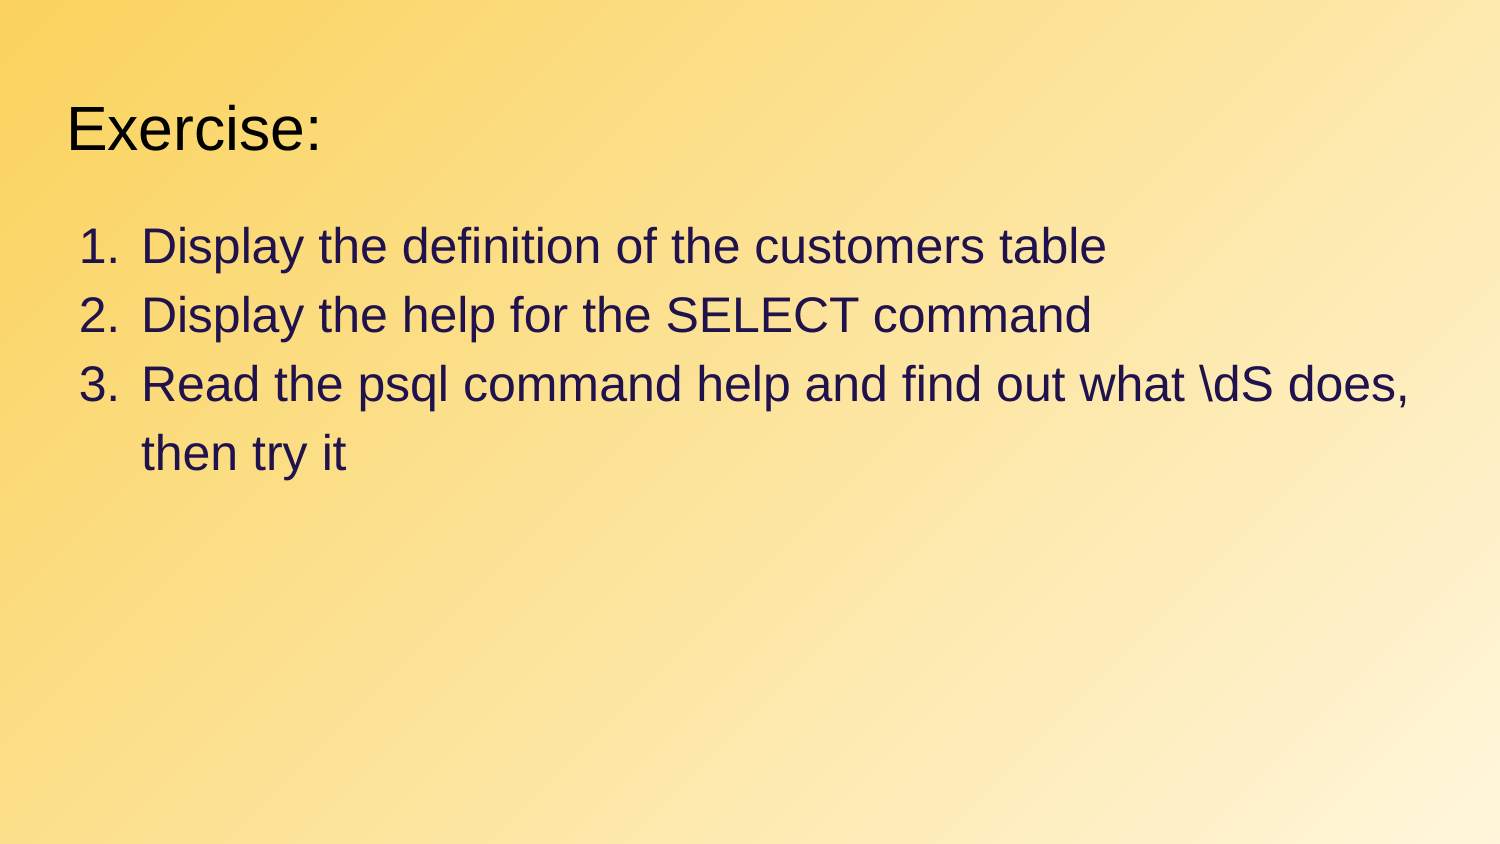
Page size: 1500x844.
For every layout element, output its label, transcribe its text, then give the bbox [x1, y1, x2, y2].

title Exercise: [51, 72, 1449, 167]
list Display the definition of the customers table Display the help for the SELECT command Read the psql command help and find out what \dS does, then try it [51, 189, 1449, 750]
